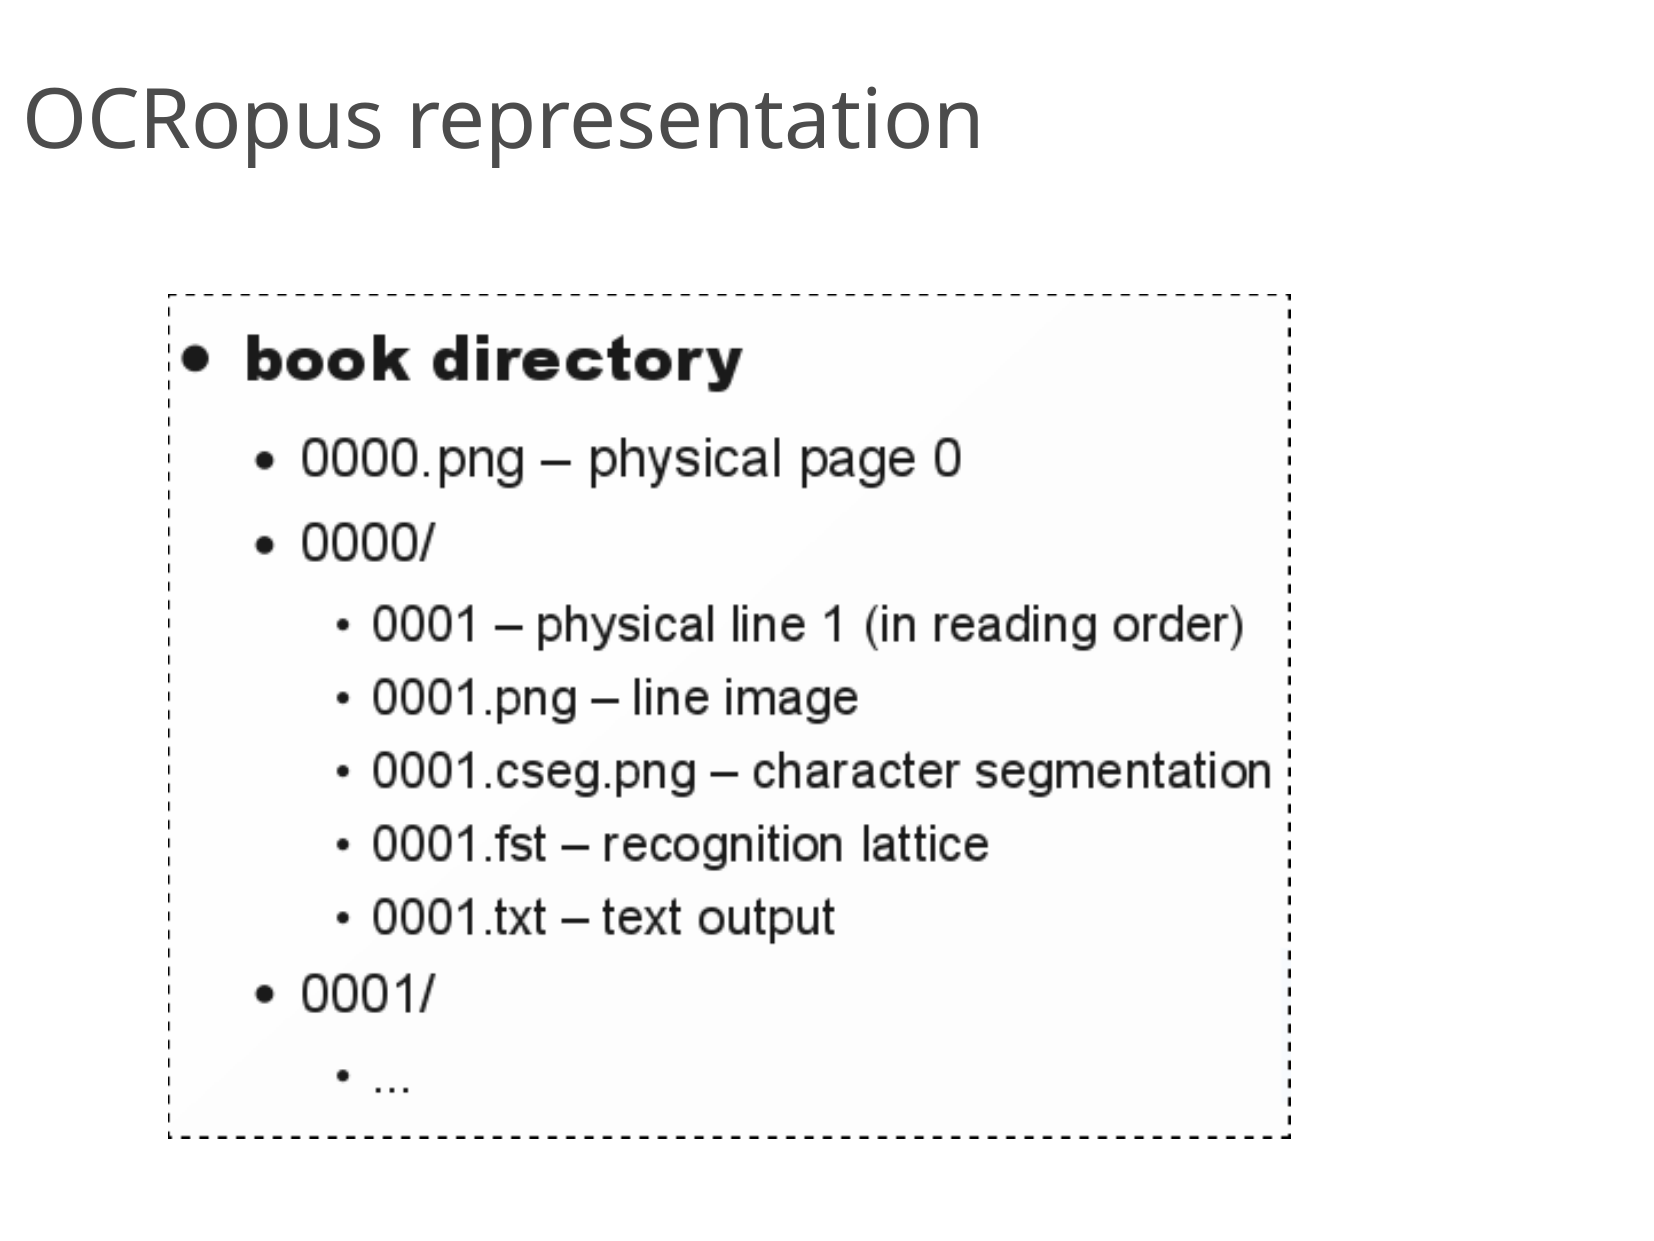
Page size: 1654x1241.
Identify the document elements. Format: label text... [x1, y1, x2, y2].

title OCRopus representation [22, 19, 1654, 213]
picture [168, 294, 1291, 1139]
